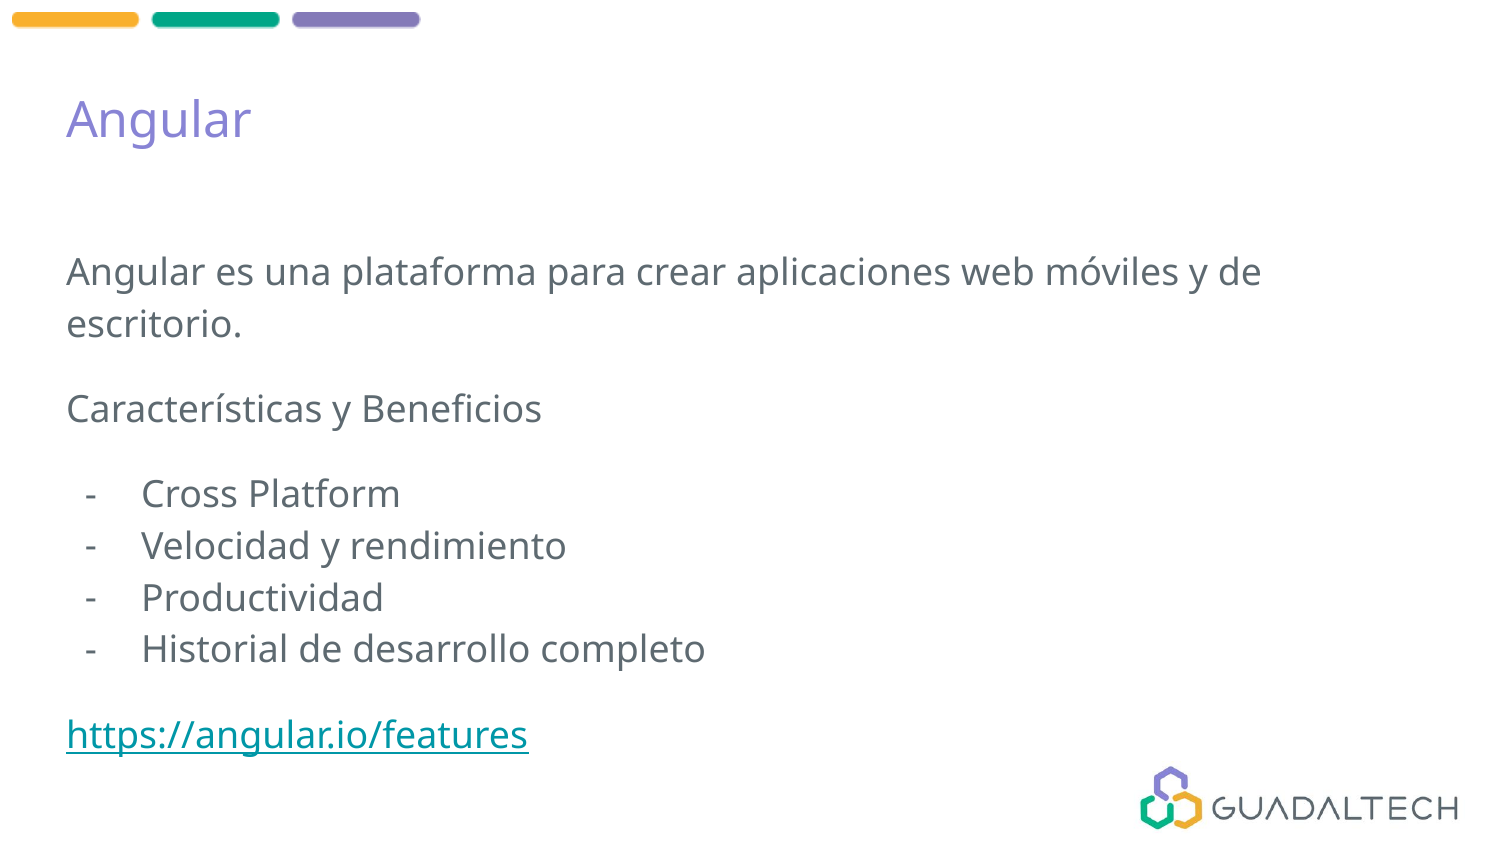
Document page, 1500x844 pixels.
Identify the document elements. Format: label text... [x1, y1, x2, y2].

picture [1124, 761, 1473, 834]
title Angular [51, 72, 1449, 167]
list Angular es una plataforma para crear aplicaciones web móviles y de escritorio. Características y Beneficios Cross Platform Velocidad y rendimiento Productividad Historial de desarrollo completo https://angular.io/features [51, 226, 1449, 787]
picture [12, 12, 421, 29]
